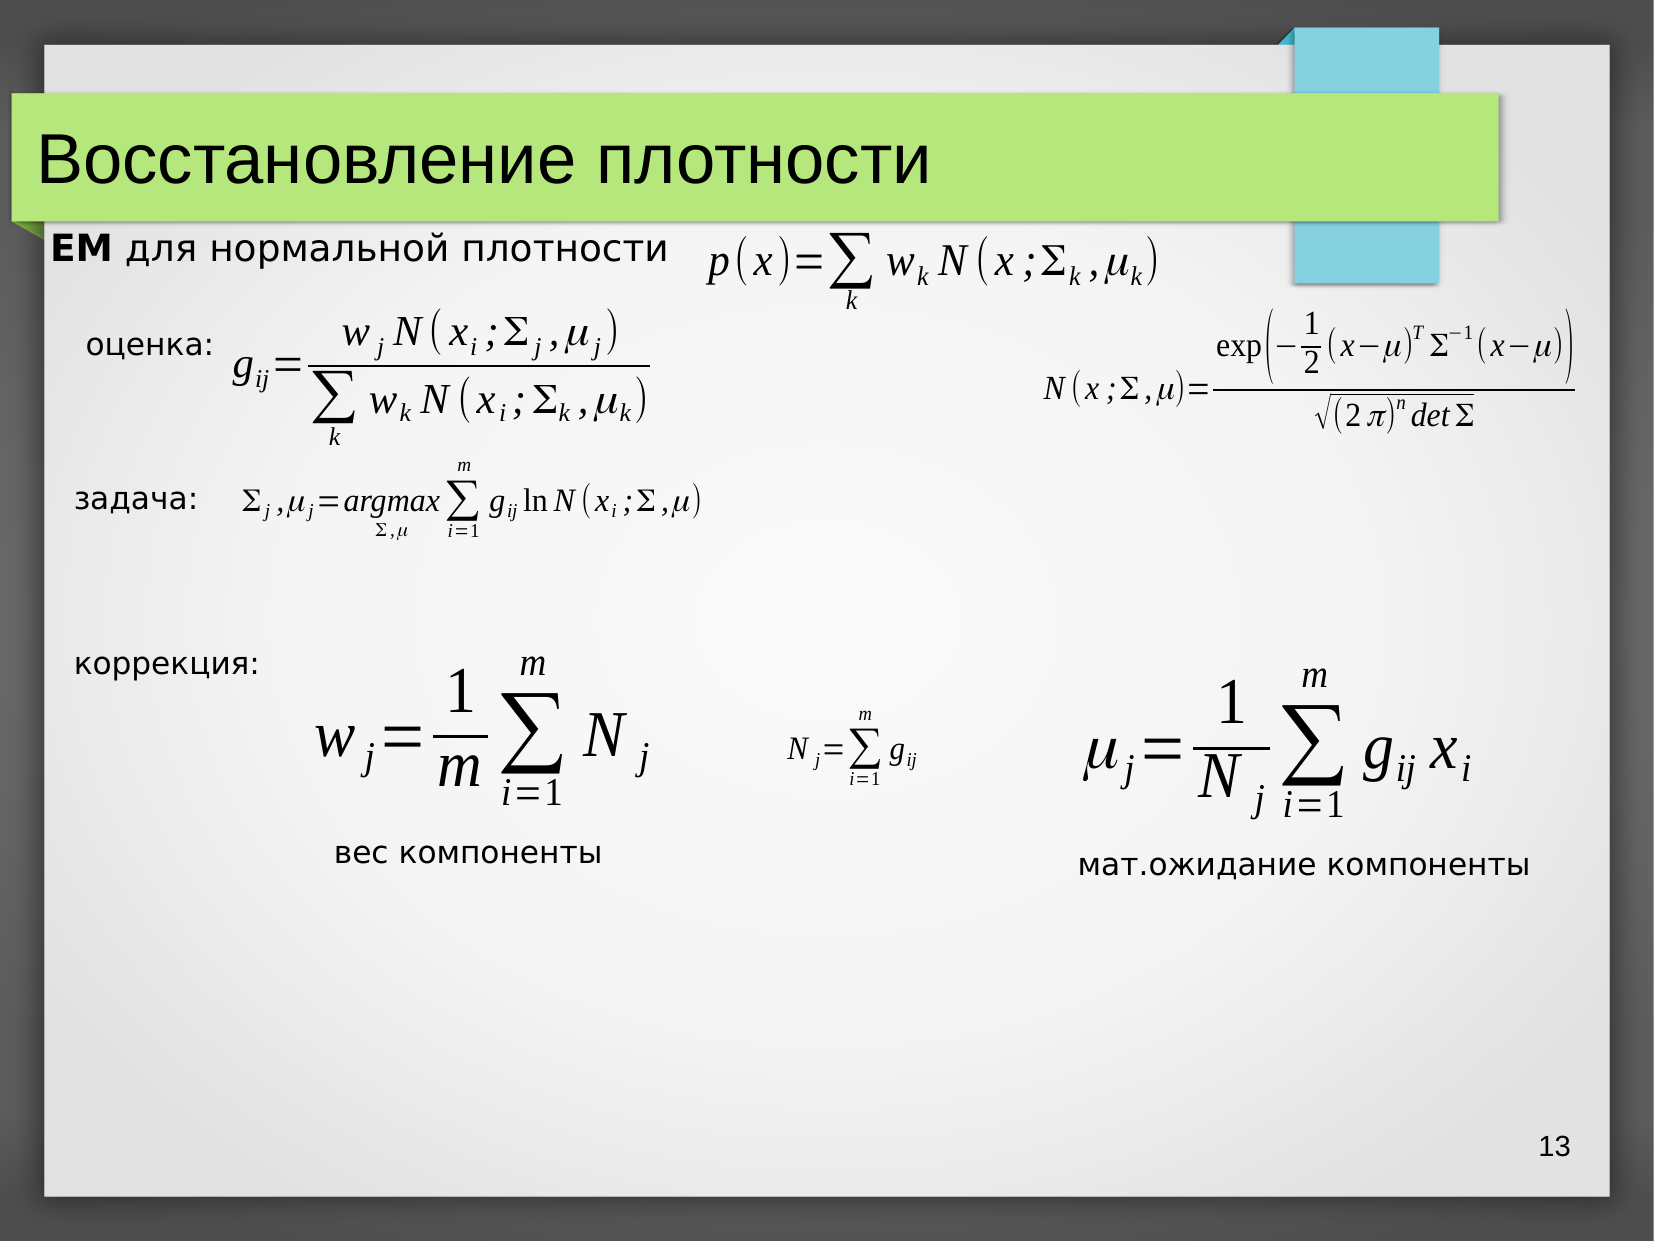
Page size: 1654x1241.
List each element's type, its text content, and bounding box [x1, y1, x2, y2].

text_box мат.ожидание компоненты [1062, 838, 1571, 910]
text_box задача: [59, 473, 225, 532]
chart [696, 229, 1583, 438]
text_box EM для нормальной плотности [35, 219, 1170, 296]
chart [224, 307, 659, 454]
title Восстановление плотности [35, 118, 1489, 200]
text_box вес компоненты [318, 826, 662, 886]
chart [234, 458, 709, 544]
picture [0, 0, 1654, 1241]
chart [779, 706, 924, 792]
chart [307, 649, 657, 818]
text_box коррекция: [59, 637, 284, 697]
text_box оценка: [70, 318, 224, 378]
chart [1074, 661, 1478, 830]
